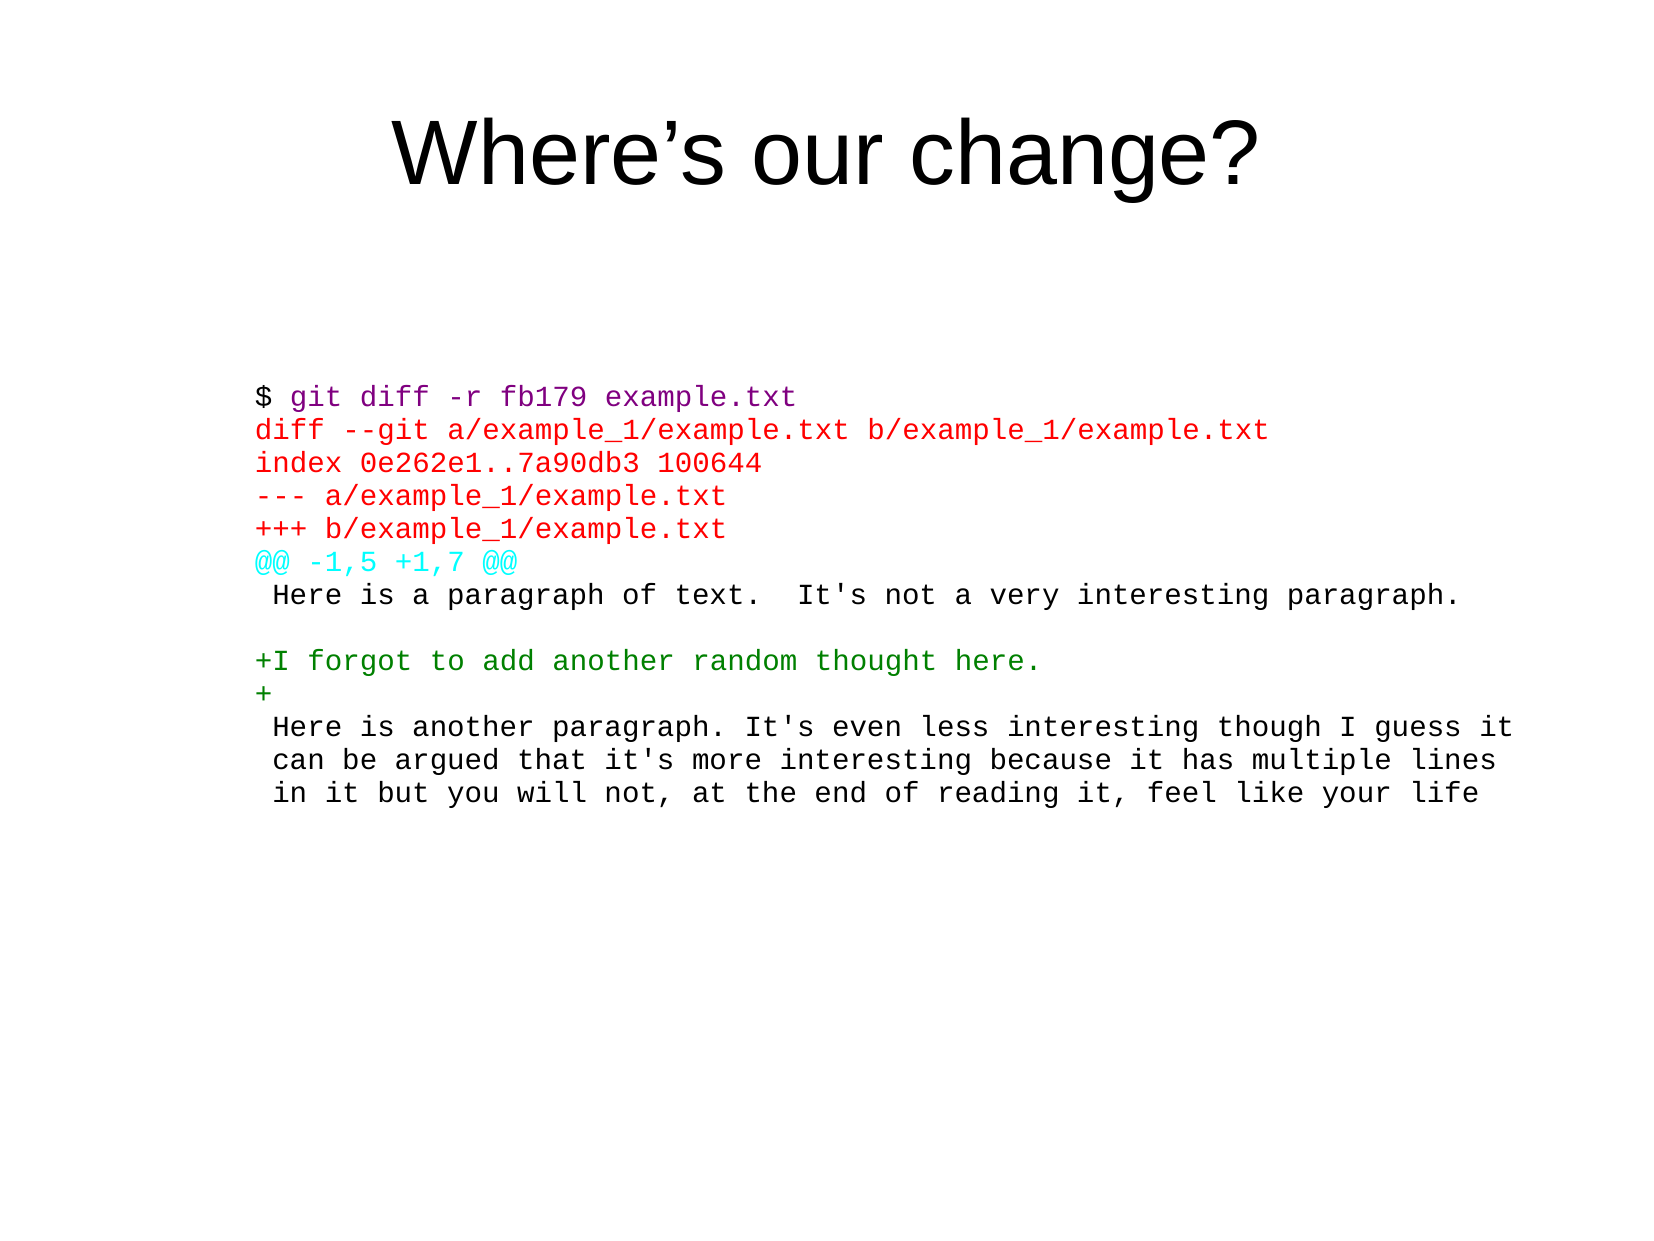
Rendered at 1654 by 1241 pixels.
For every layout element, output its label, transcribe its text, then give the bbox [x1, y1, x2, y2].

text_box $ git diff -r fb179 example.txt diff --git a/example_1/example.txt b/example_1/example.txt index 0e262e1..7a90db3 100644 --- a/example_1/example.txt +++ b/example_1/example.txt @@ -1,5 +1,7 @@ Here is a paragraph of text. It's not a very interesting paragraph. +I forgot to add another random thought here. + Here is another paragraph. It's even less interesting though I guess it can be argued that it's more interesting because it has multiple lines in it but you will not, at the end of reading it, feel like your life [240, 375, 1546, 918]
title Where’s our change? [82, 49, 1571, 257]
